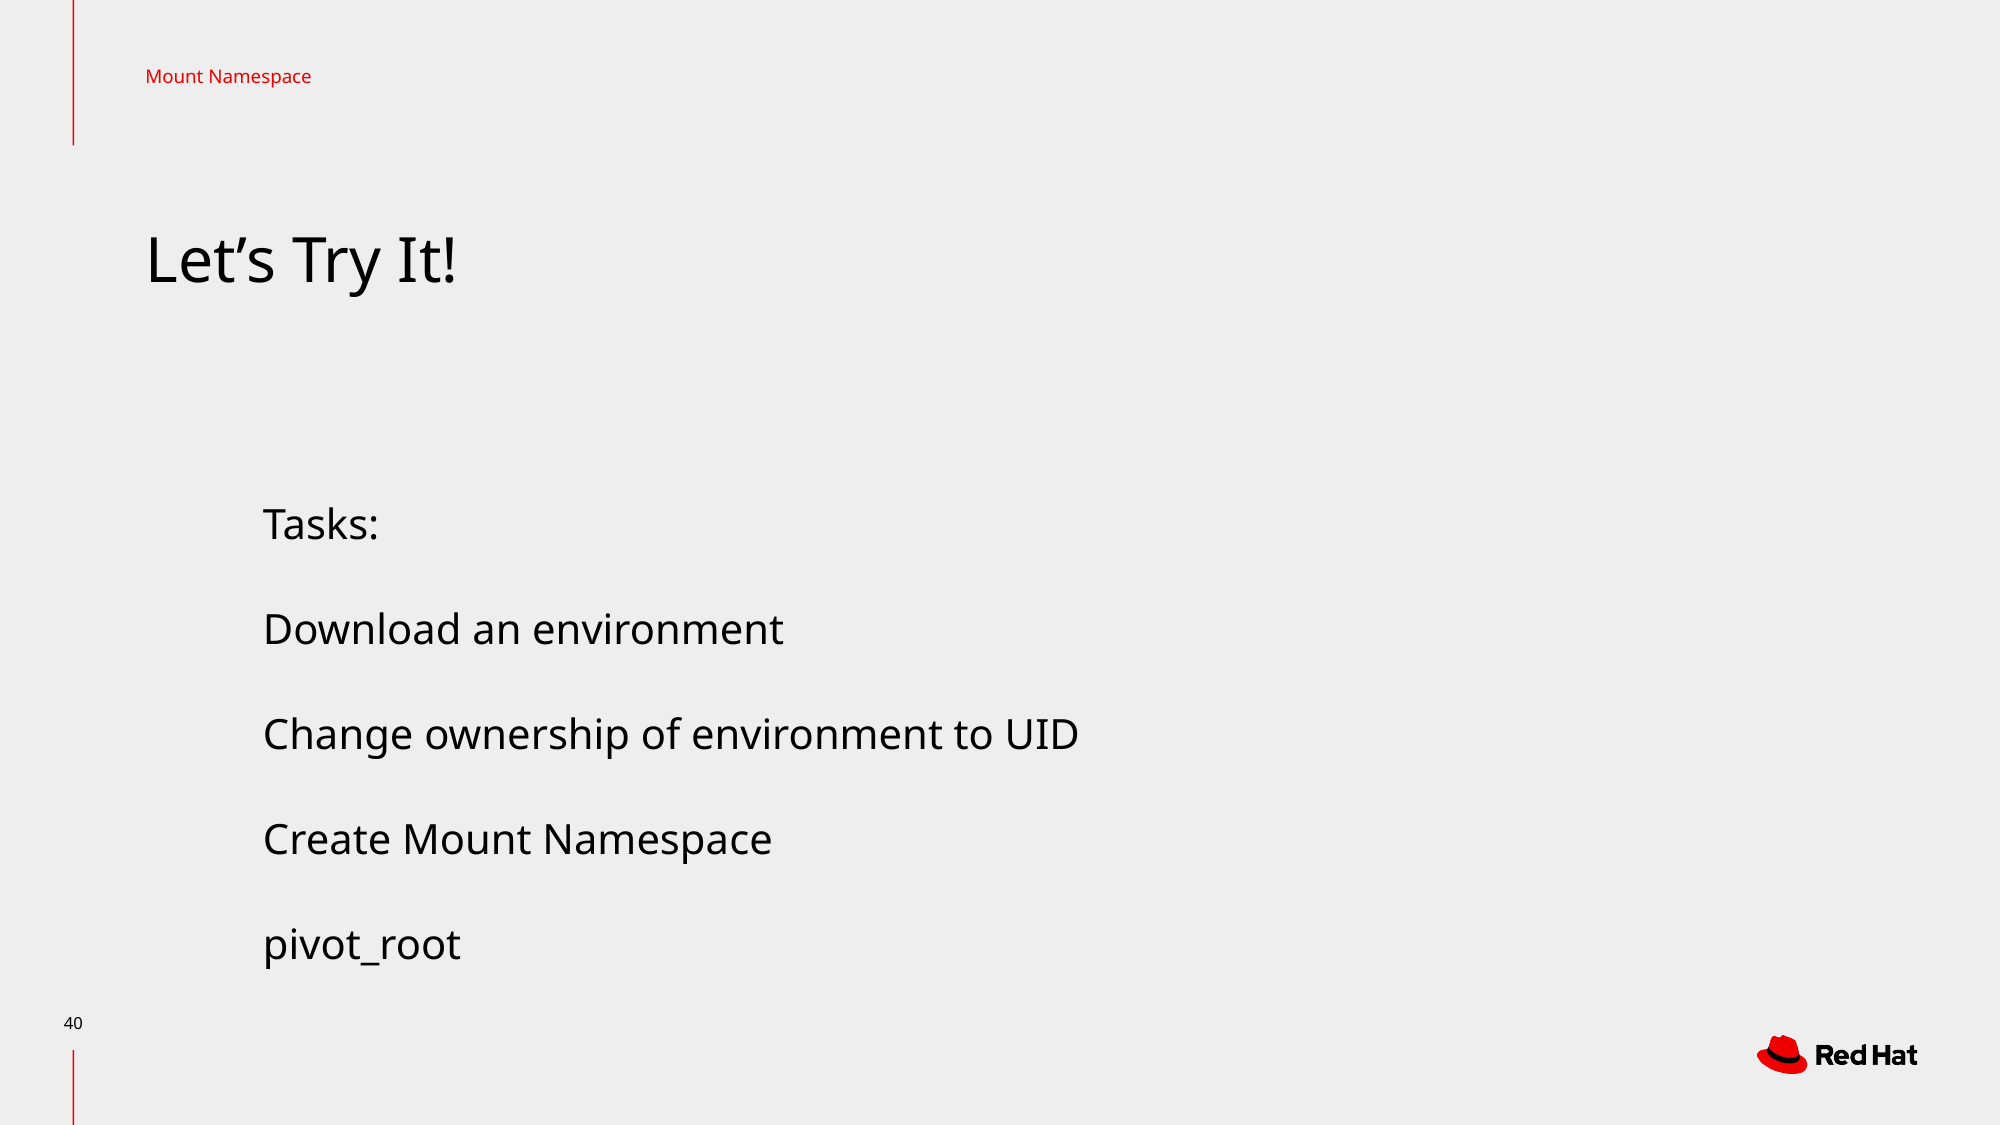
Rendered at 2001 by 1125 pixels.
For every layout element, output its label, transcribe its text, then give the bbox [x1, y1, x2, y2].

slide_number <number> [13, 1012, 134, 1036]
subtitle Mount Namespace [73, 9, 919, 143]
title Let’s Try It! [73, 193, 1713, 353]
picture [1757, 1035, 1918, 1074]
title Tasks: Download an environment Change ownership of environment to UID Create Mount Namespace pivot_root [262, 442, 1516, 1012]
